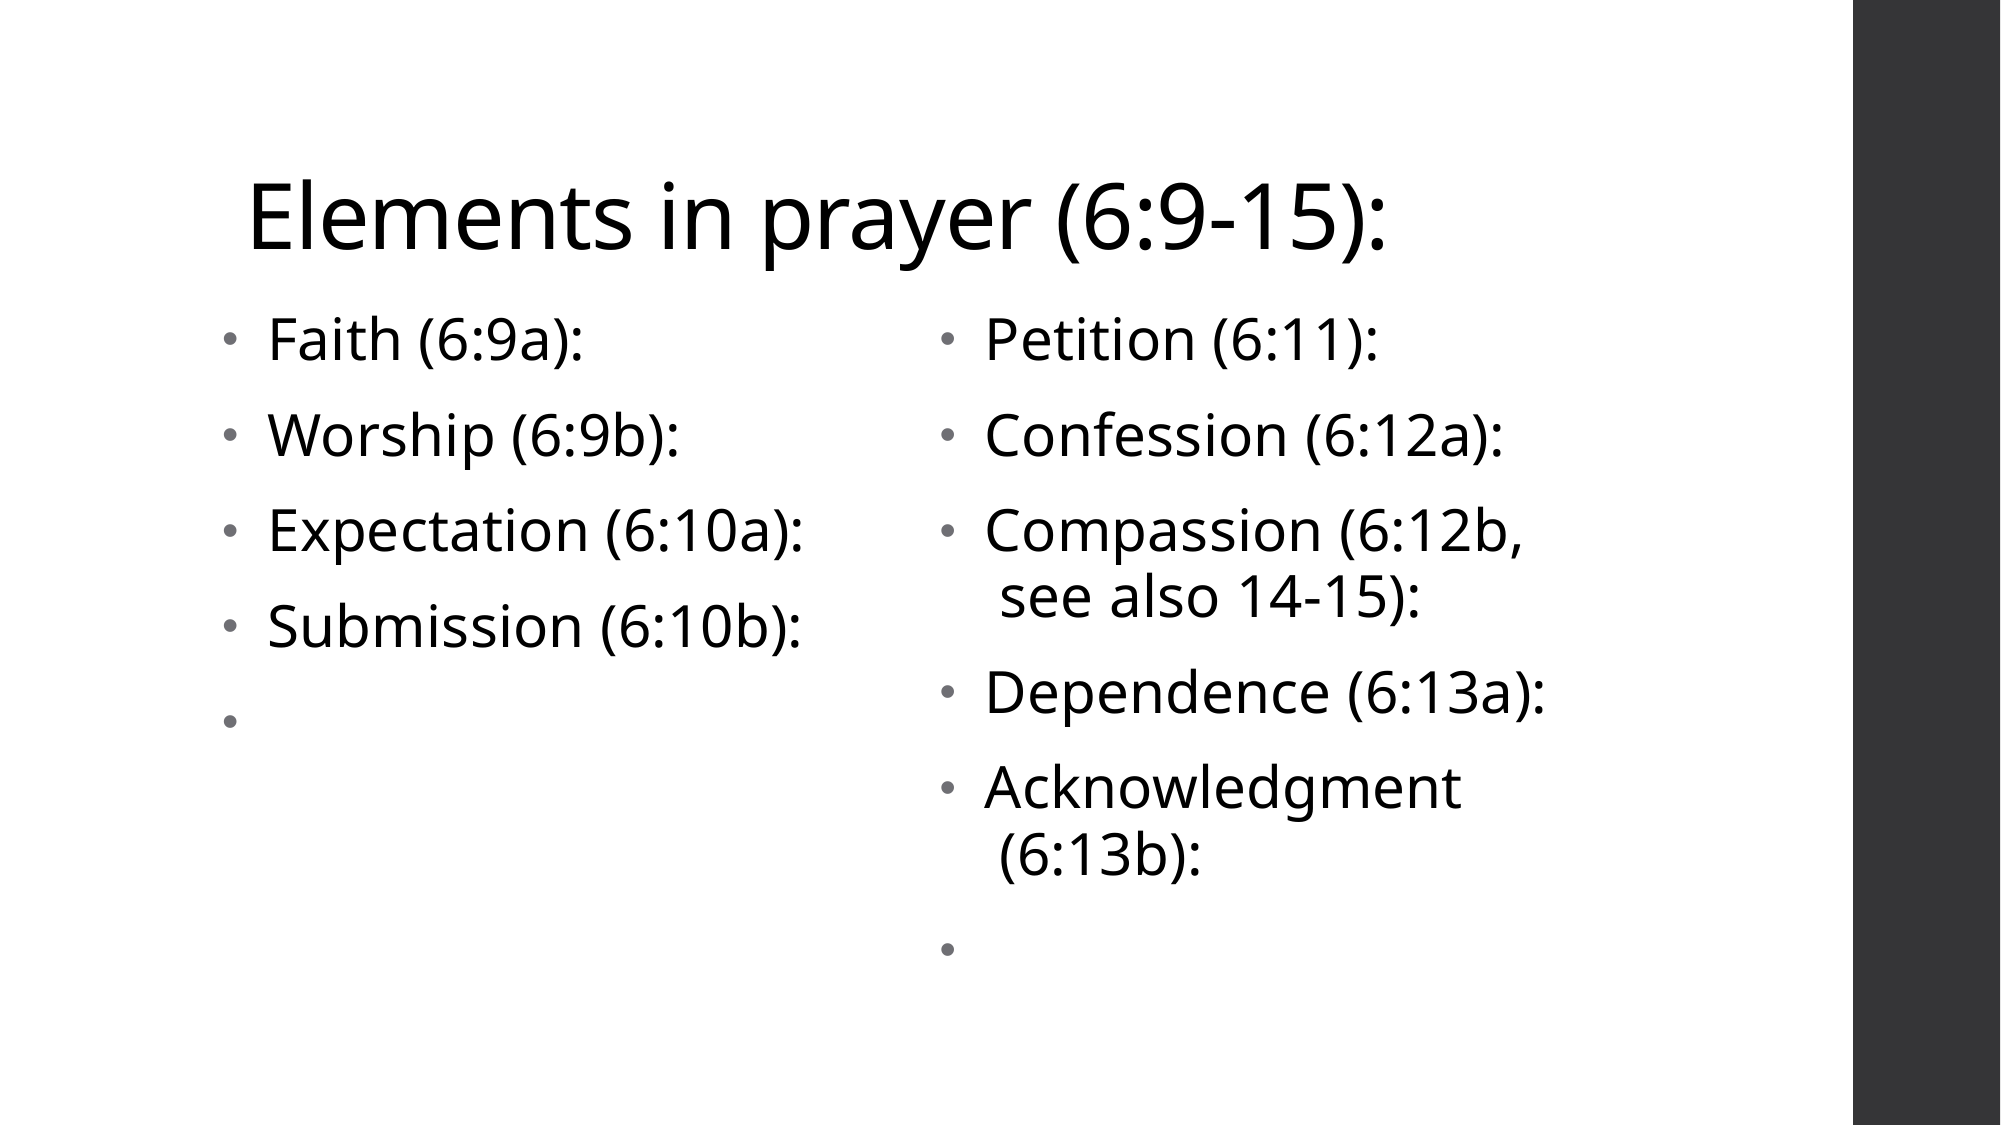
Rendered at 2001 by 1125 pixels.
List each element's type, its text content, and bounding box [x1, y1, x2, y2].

list Faith (6:9a): Worship (6:9b): Expectation (6:10a): Submission (6:10b): [207, 299, 900, 1014]
list Petition (6:11): Confession (6:12a): Compassion (6:12b, see also 14-15): Dependence (6:13a): Acknowledgment (6:13b): [924, 299, 1617, 1014]
title Elements in prayer (6:9-15): [206, 60, 1797, 278]
